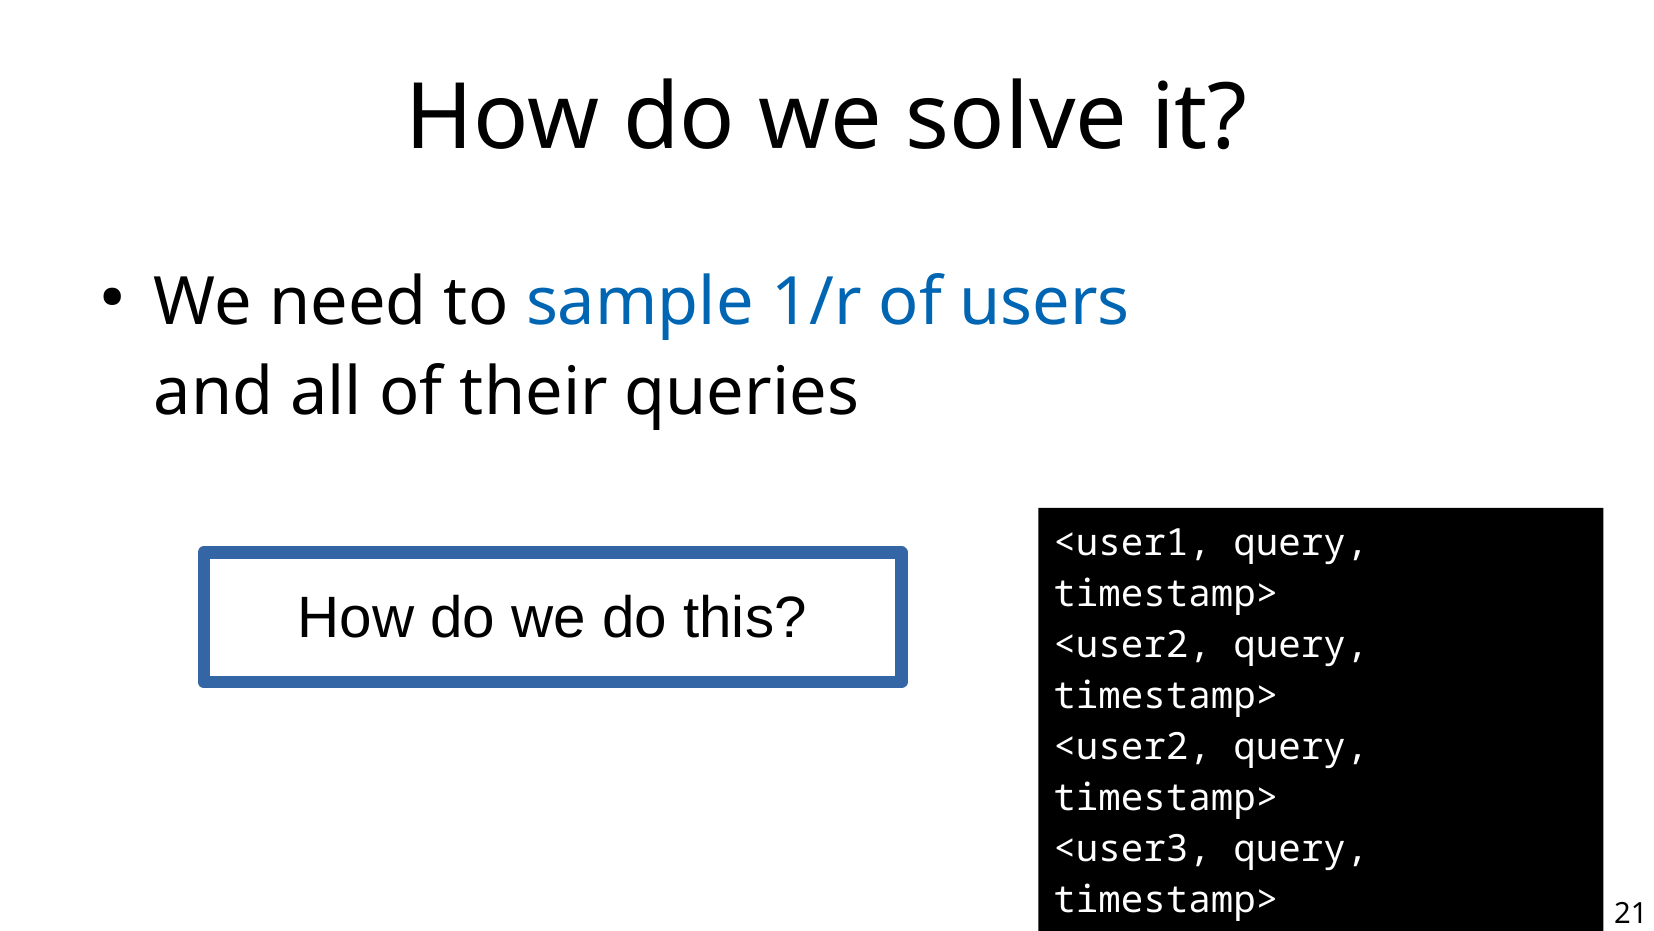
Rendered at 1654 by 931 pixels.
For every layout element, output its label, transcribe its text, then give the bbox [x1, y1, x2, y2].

title How do we solve it? [82, 1, 1571, 226]
list We need to sample 1/r of users and all of their queries [82, 253, 1571, 793]
text_box <user1, query, timestamp> <user2, query, timestamp> <user2, query, timestamp> <user3, query, timestamp> <user1, query, timestamp> <user3, query, timestamp> <user2, query, timestamp> <user1, query, timestamp> <user2, query, timestamp> ... [1038, 507, 1604, 906]
text_box How do we do this? [203, 552, 902, 682]
